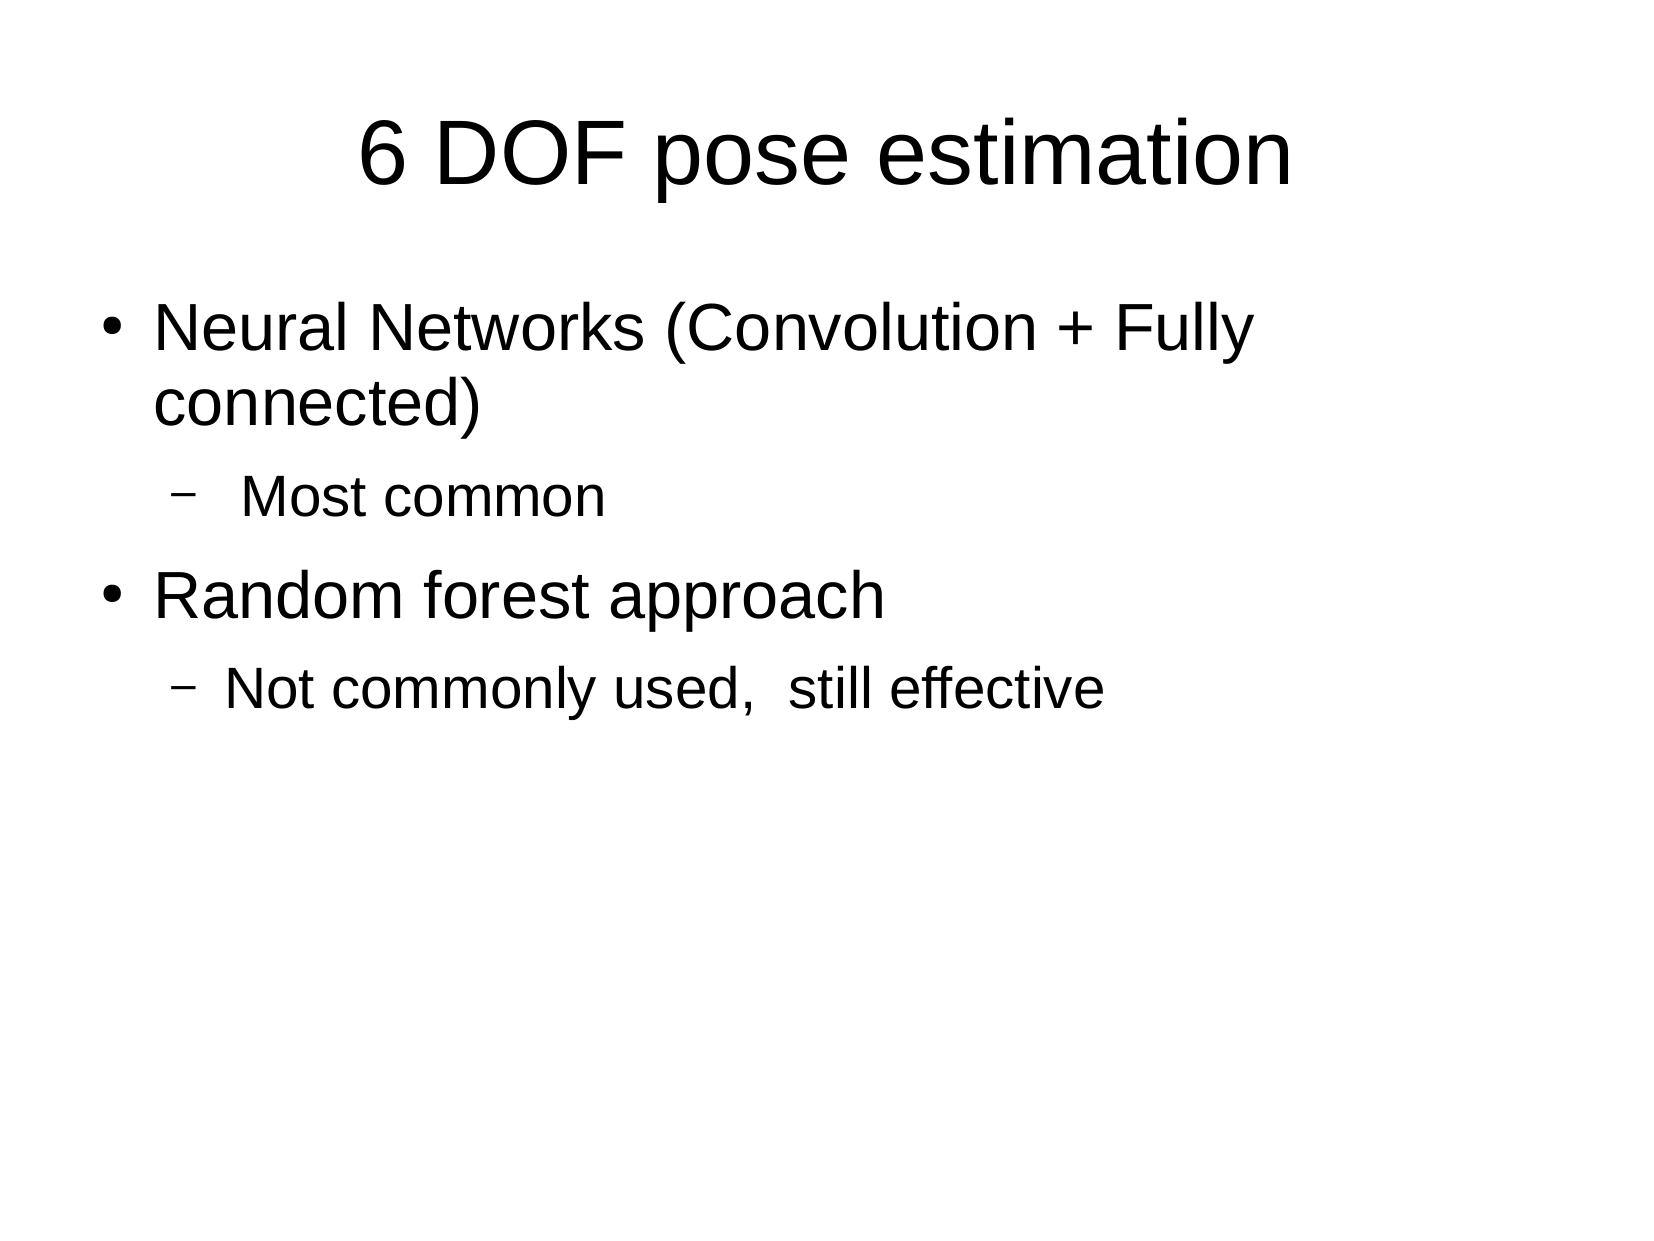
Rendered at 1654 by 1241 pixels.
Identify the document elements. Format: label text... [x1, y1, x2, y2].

title 6 DOF pose estimation [82, 49, 1571, 257]
list Neural Networks (Convolution + Fully connected) Most common Random forest approach Not commonly used, still effective [82, 290, 1571, 1010]
